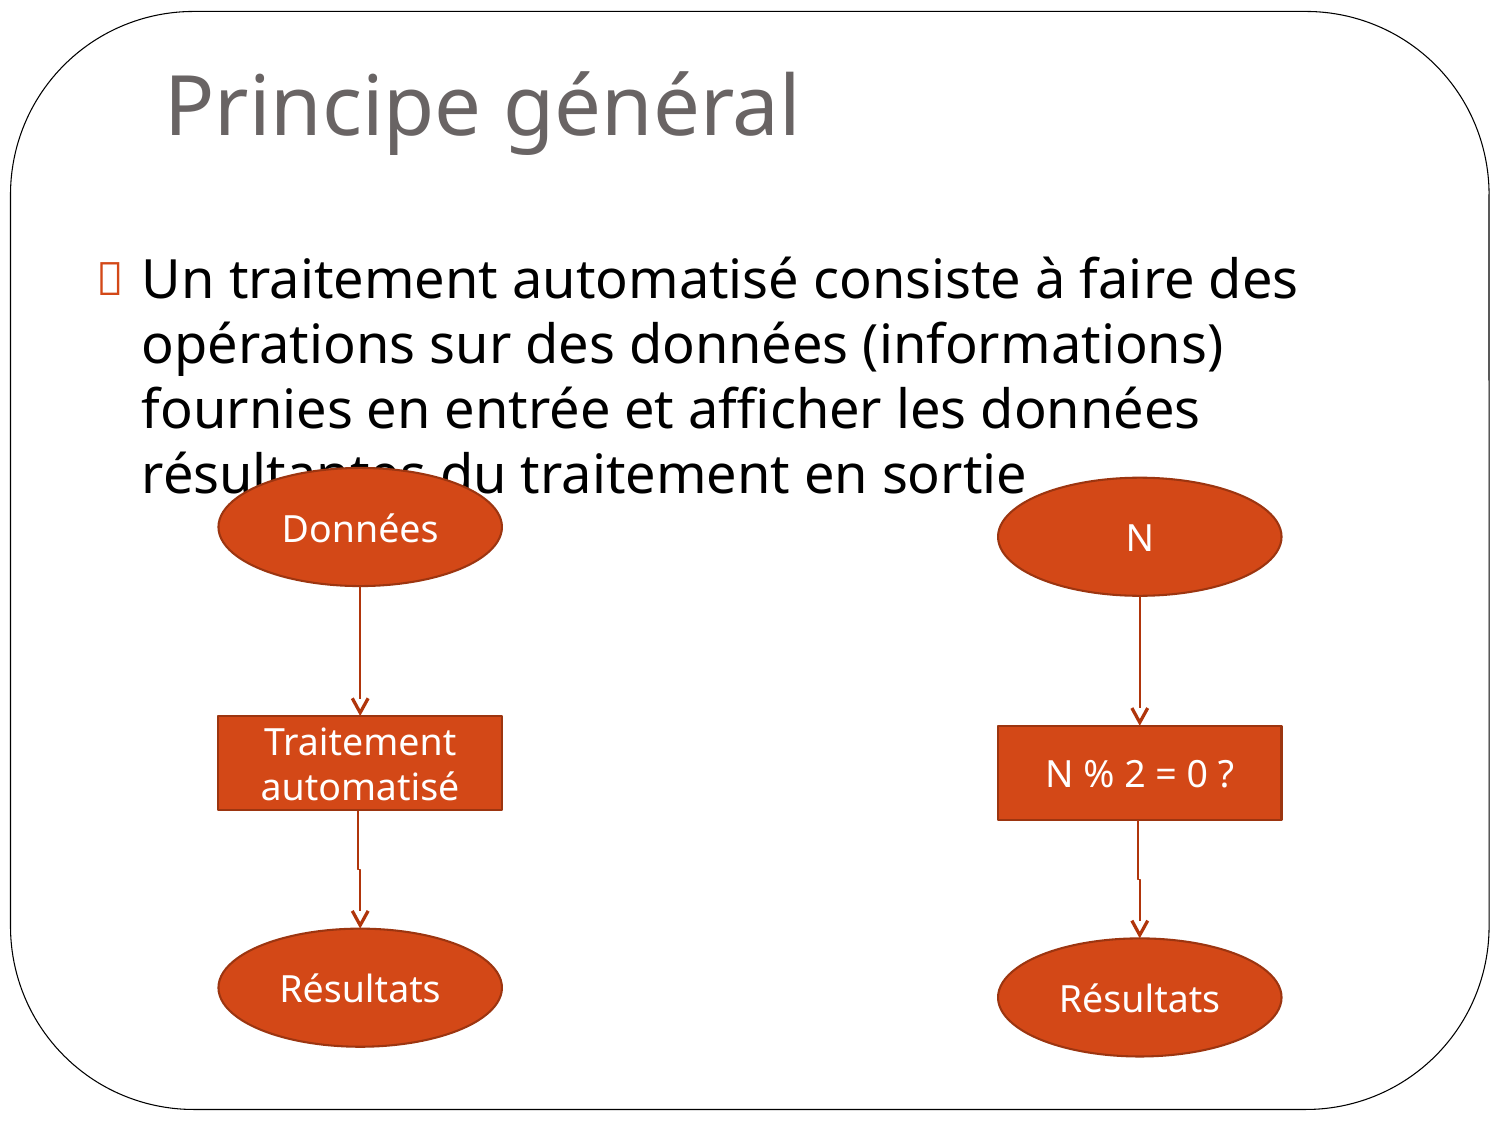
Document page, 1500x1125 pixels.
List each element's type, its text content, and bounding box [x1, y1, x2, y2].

text_box Données [218, 467, 502, 587]
list Un traitement automatisé consiste à faire des opérations sur des données (informations) fournies en entrée et afficher les données résultantes du traitement en sortie [82, 237, 1425, 1090]
text_box N [998, 477, 1282, 596]
title Principe général [150, 45, 1425, 233]
text_box Traitement automatisé [218, 715, 502, 811]
text_box N % 2 = 0 ? [998, 725, 1282, 821]
text_box Résultats [998, 938, 1282, 1057]
text_box Résultats [218, 928, 502, 1047]
